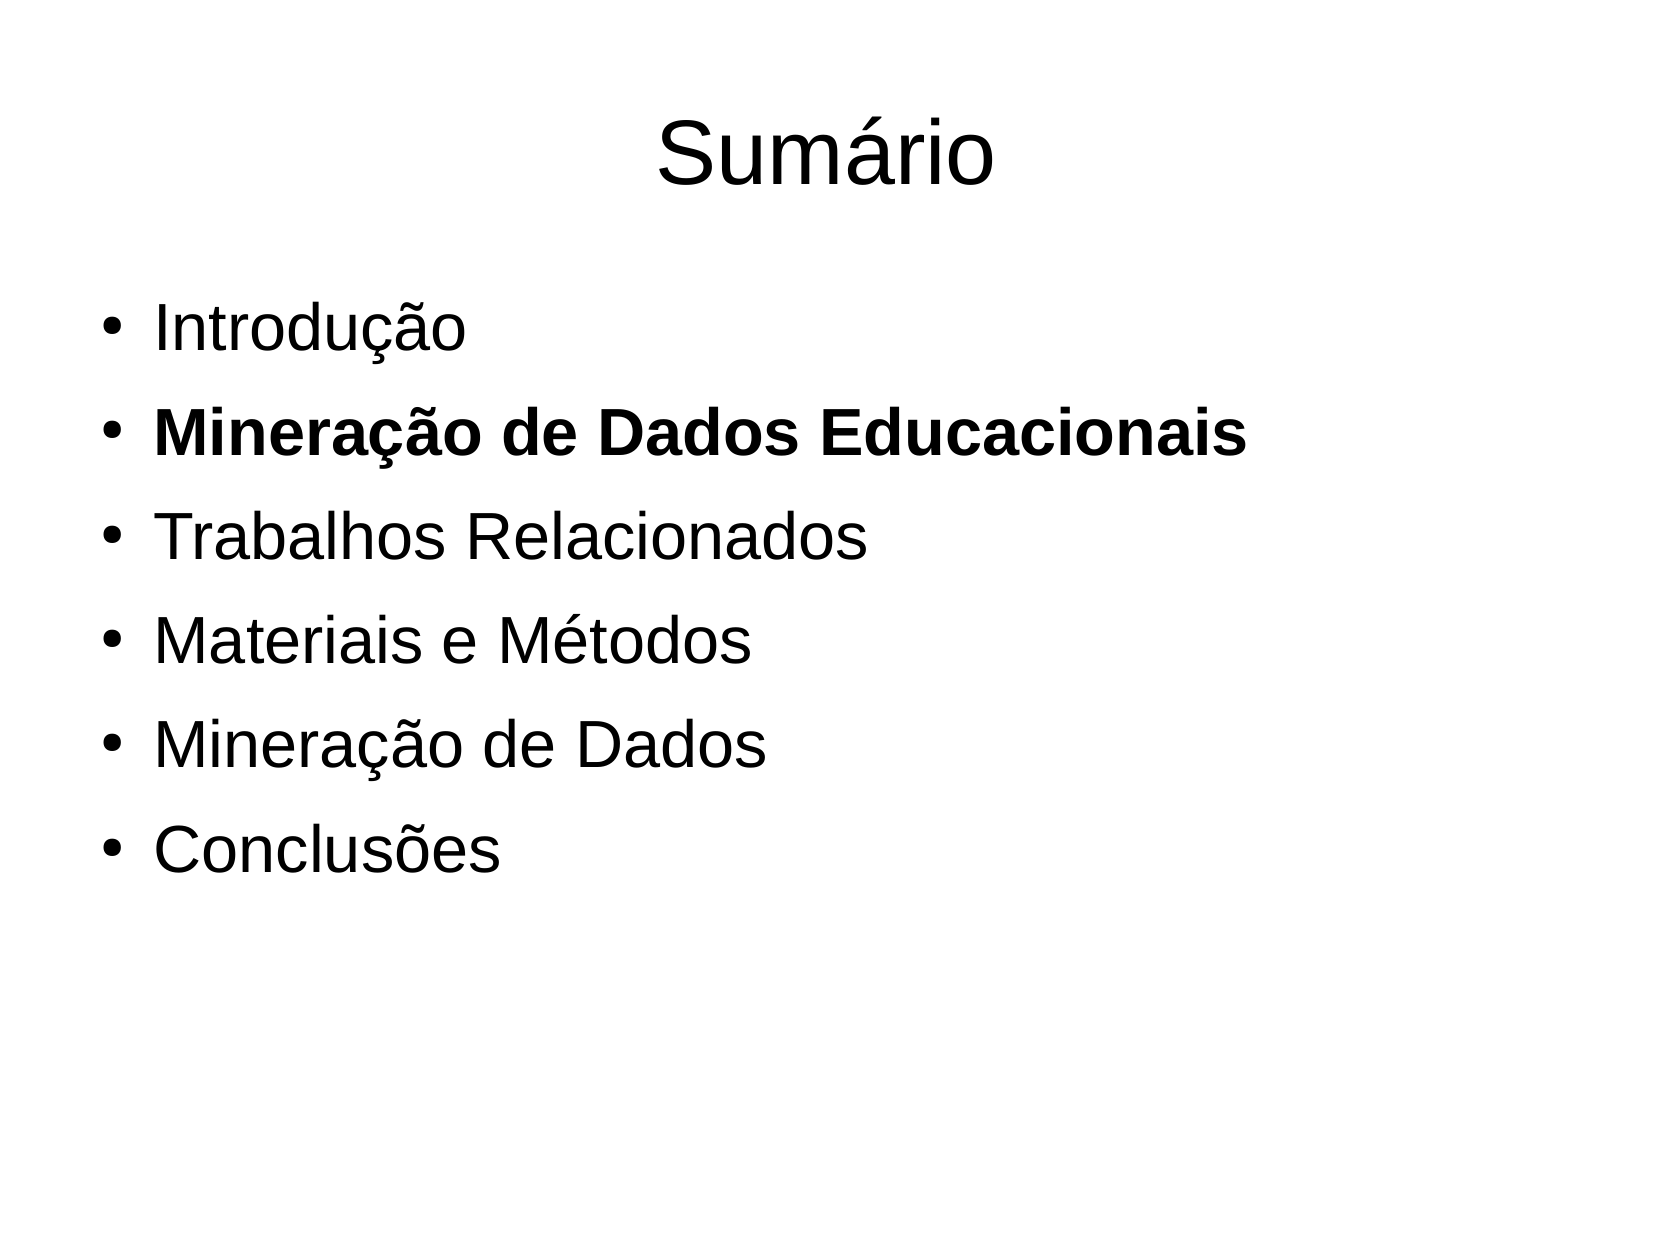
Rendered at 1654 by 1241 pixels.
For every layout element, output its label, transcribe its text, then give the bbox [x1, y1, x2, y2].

list Introdução Mineração de Dados Educacionais Trabalhos Relacionados Materiais e Métodos Mineração de Dados Conclusões [82, 290, 1571, 1010]
title Sumário [82, 49, 1571, 257]
